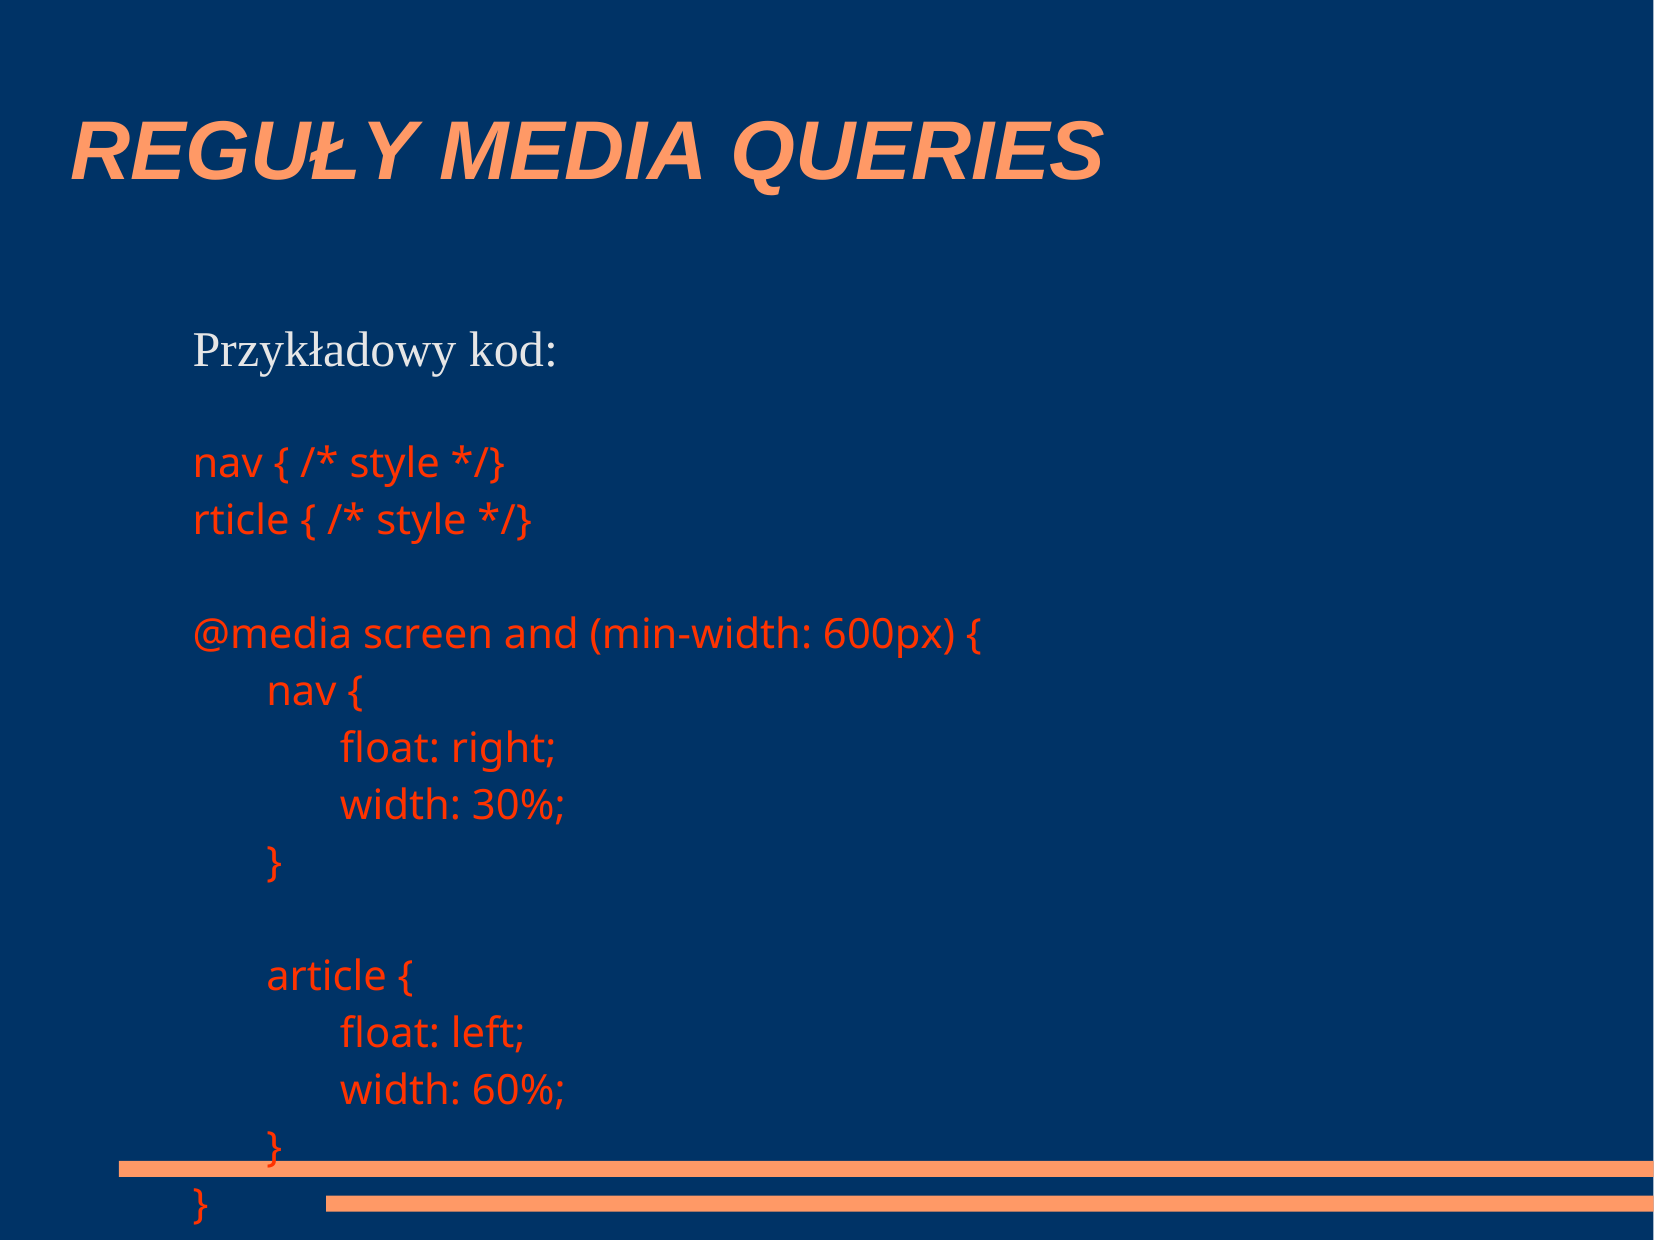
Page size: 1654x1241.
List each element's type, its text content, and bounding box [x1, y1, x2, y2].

list Przykładowy kod: nav { /* style */} rticle { /* style */} @media screen and (min-width: 600px) { nav { float: right; width: 30%; } article { float: left; width: 60%; } } [121, 322, 1561, 1135]
title REGUŁY MEDIA QUERIES [70, 47, 1654, 255]
